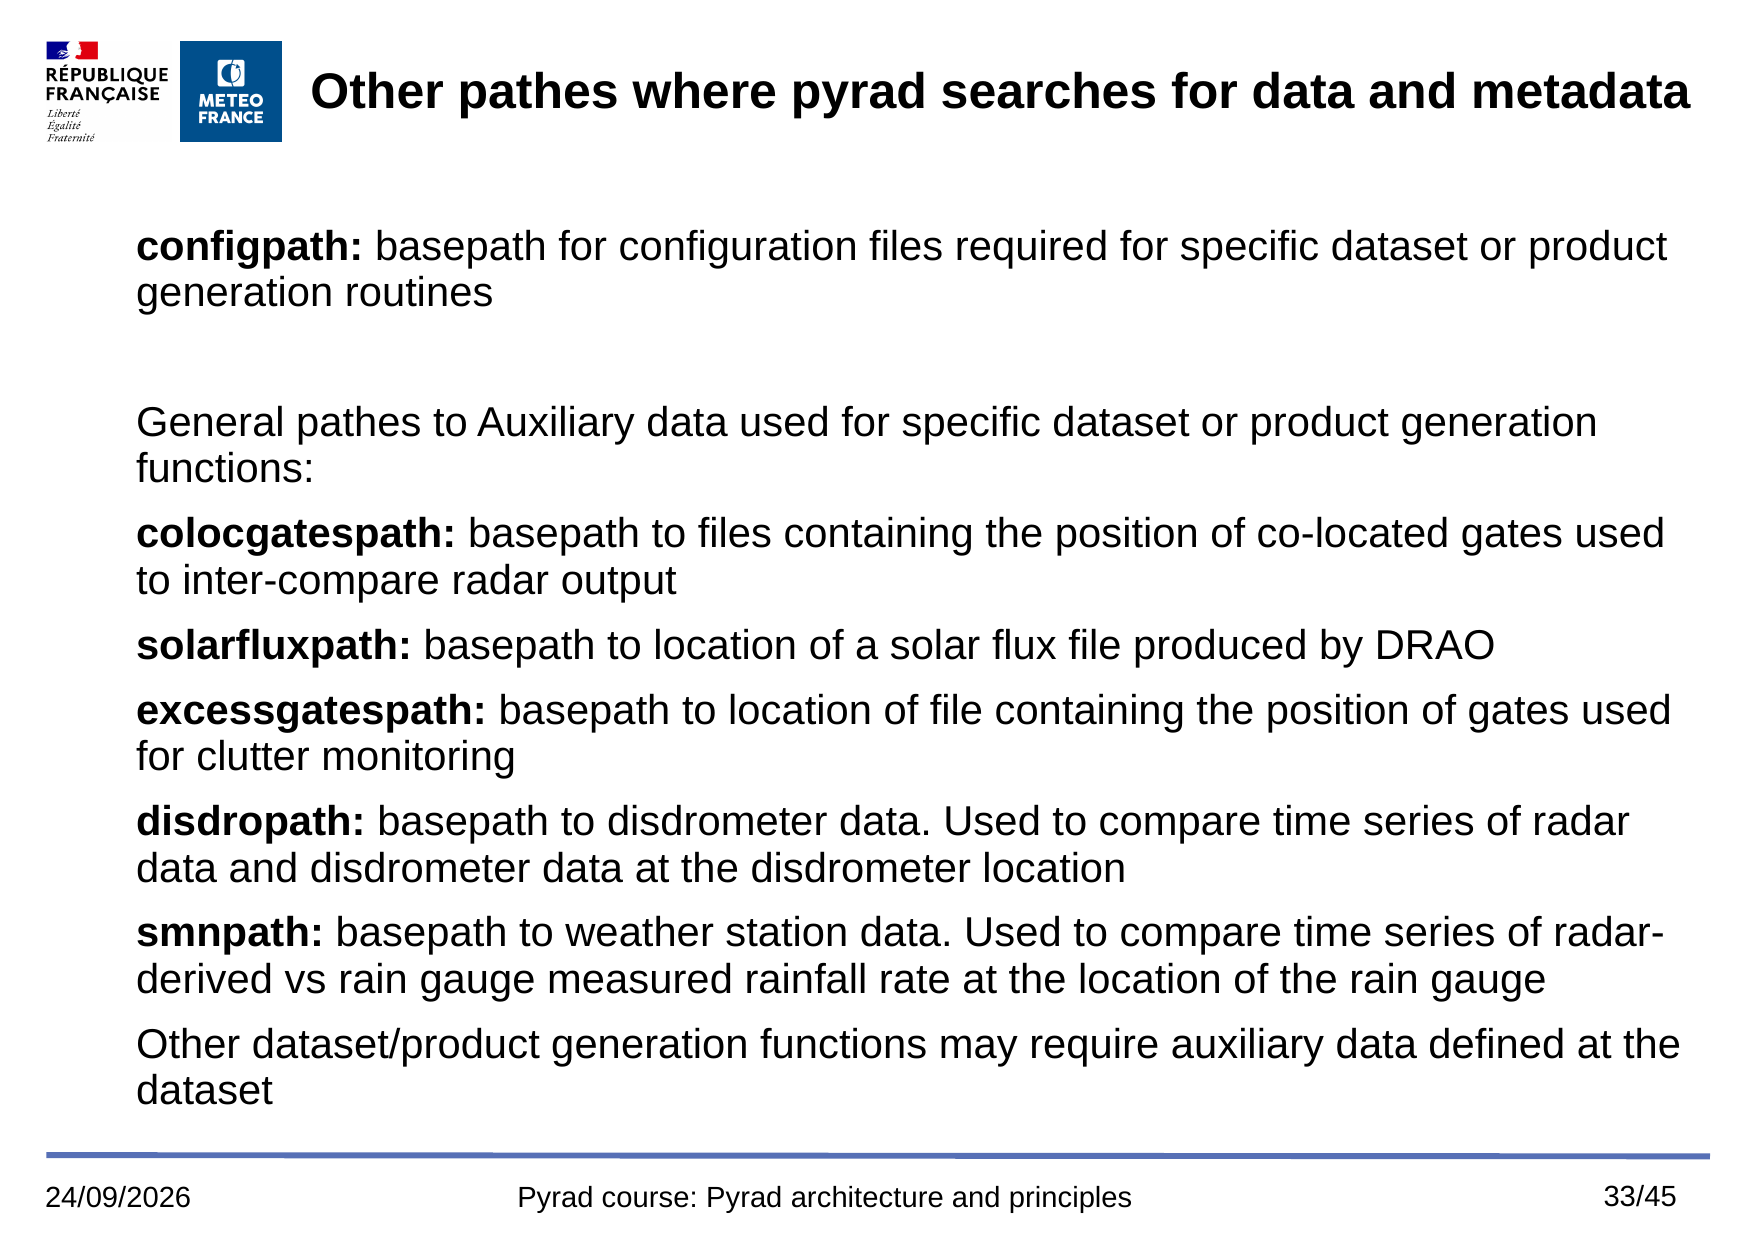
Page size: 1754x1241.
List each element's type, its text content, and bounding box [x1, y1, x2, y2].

picture [180, 41, 282, 142]
title Other pathes where pyrad searches for data and metadata [310, 40, 1697, 142]
list configpath: basepath for configuration files required for specific dataset or product generation routines General pathes to Auxiliary data used for specific dataset or product generation functions: colocgatespath: basepath to files containing the position of co-located gates used to inter-compare radar output solarfluxpath: basepath to location of a solar flux file produced by DRAO excessgatespath: basepath to location of file containing the position of gates used for clutter monitoring disdropath: basepath to disdrometer data. Used to compare time series of radar data and disdrometer data at the disdrometer location smnpath: basepath to weather station data. Used to compare time series of radar-derived vs rain gauge measured rainfall rate at the location of the rain gauge Other dataset/product generation functions may require auxiliary data defined at the dataset [44, 222, 1712, 1118]
picture [46, 41, 172, 142]
